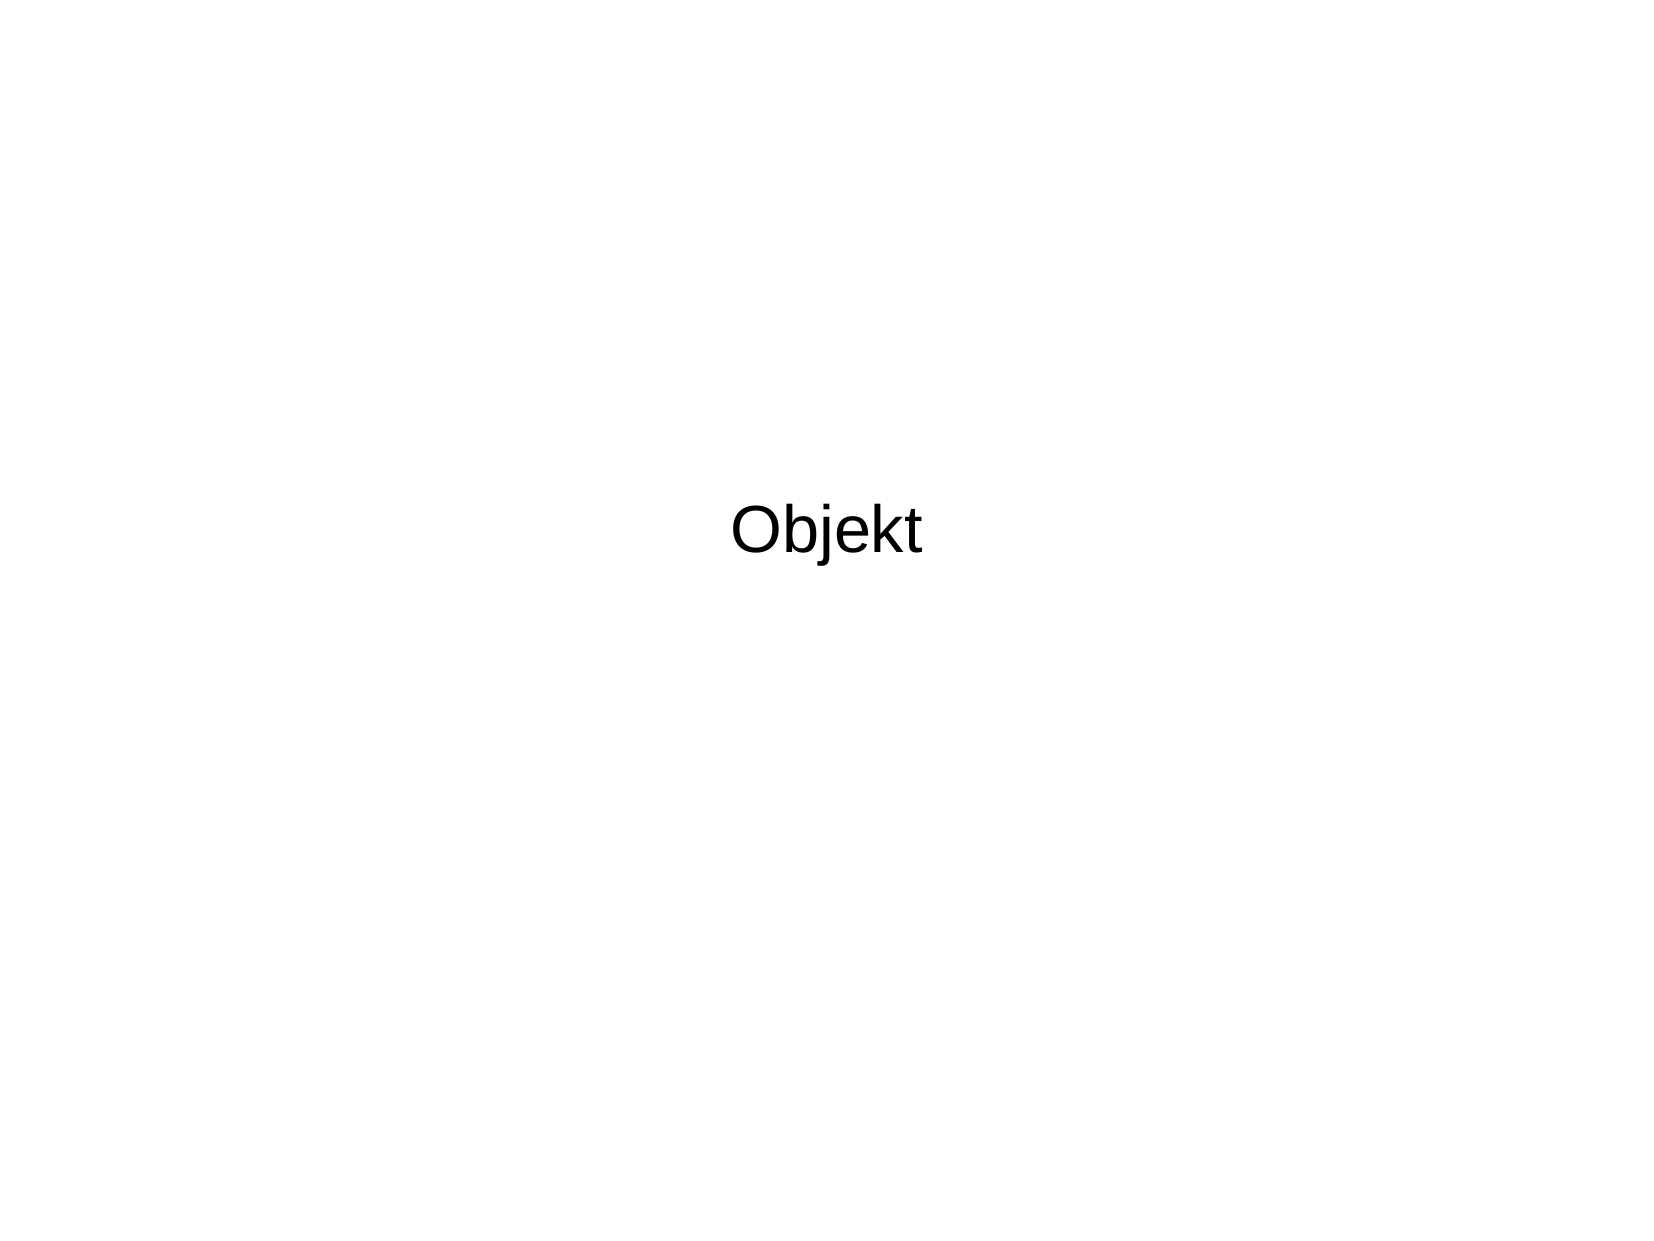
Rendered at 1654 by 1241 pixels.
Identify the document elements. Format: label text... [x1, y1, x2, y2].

subtitle Objekt [82, 49, 1571, 1010]
